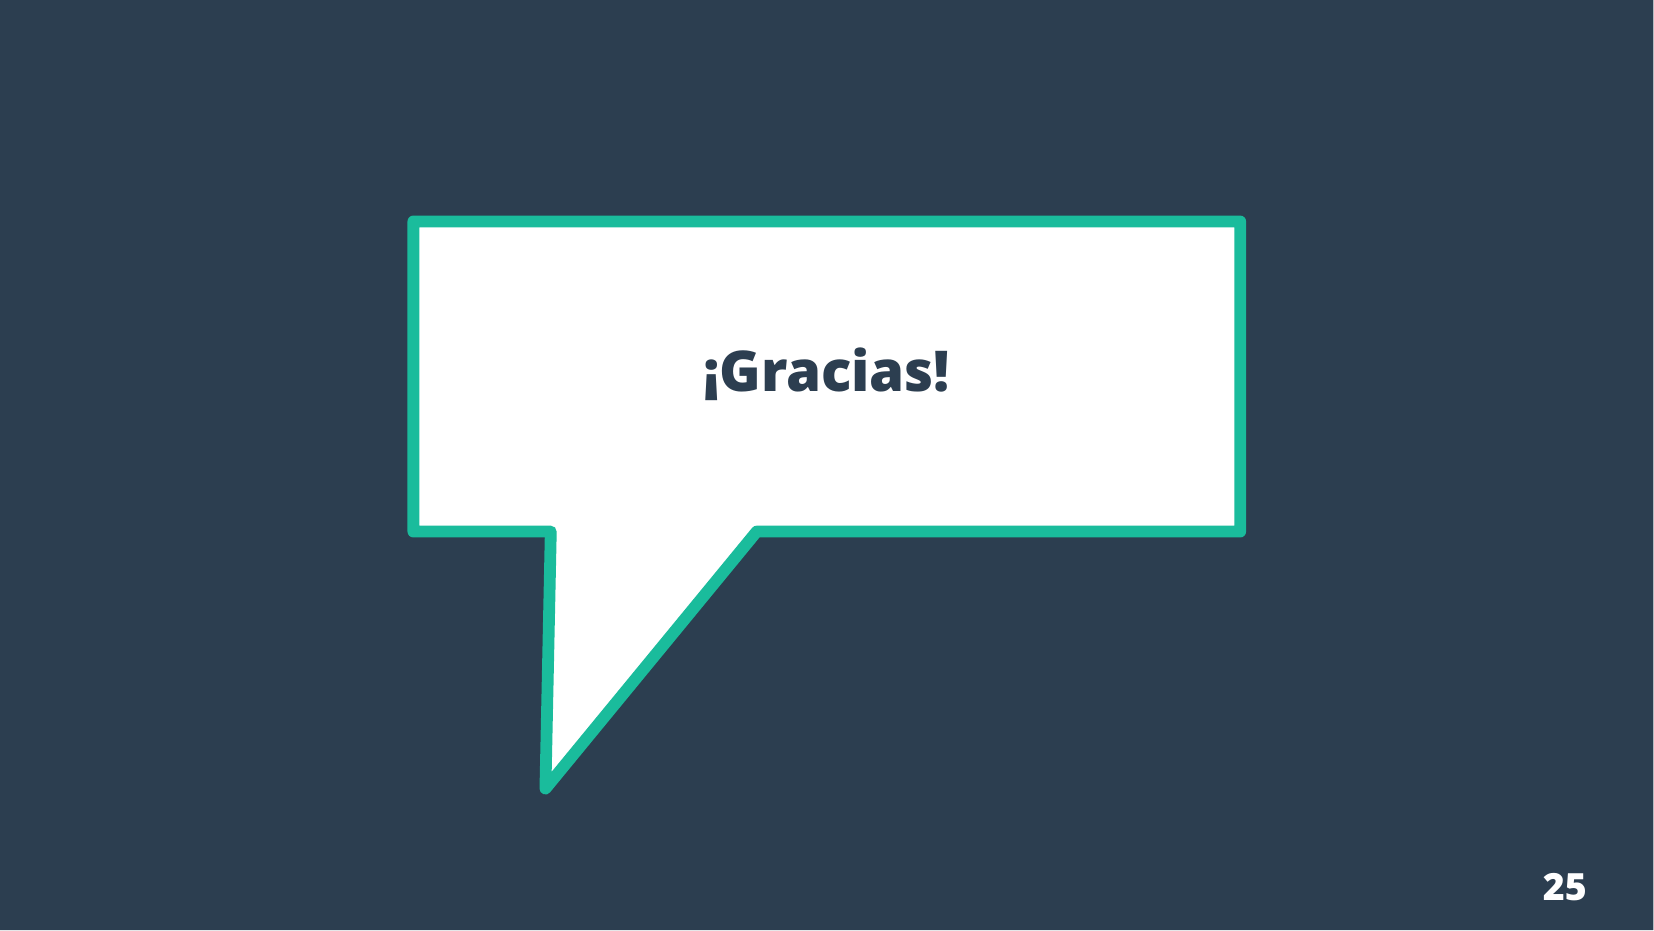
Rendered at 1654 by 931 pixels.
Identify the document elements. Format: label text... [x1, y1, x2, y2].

title ¡Gracias! [442, 236, 1211, 502]
